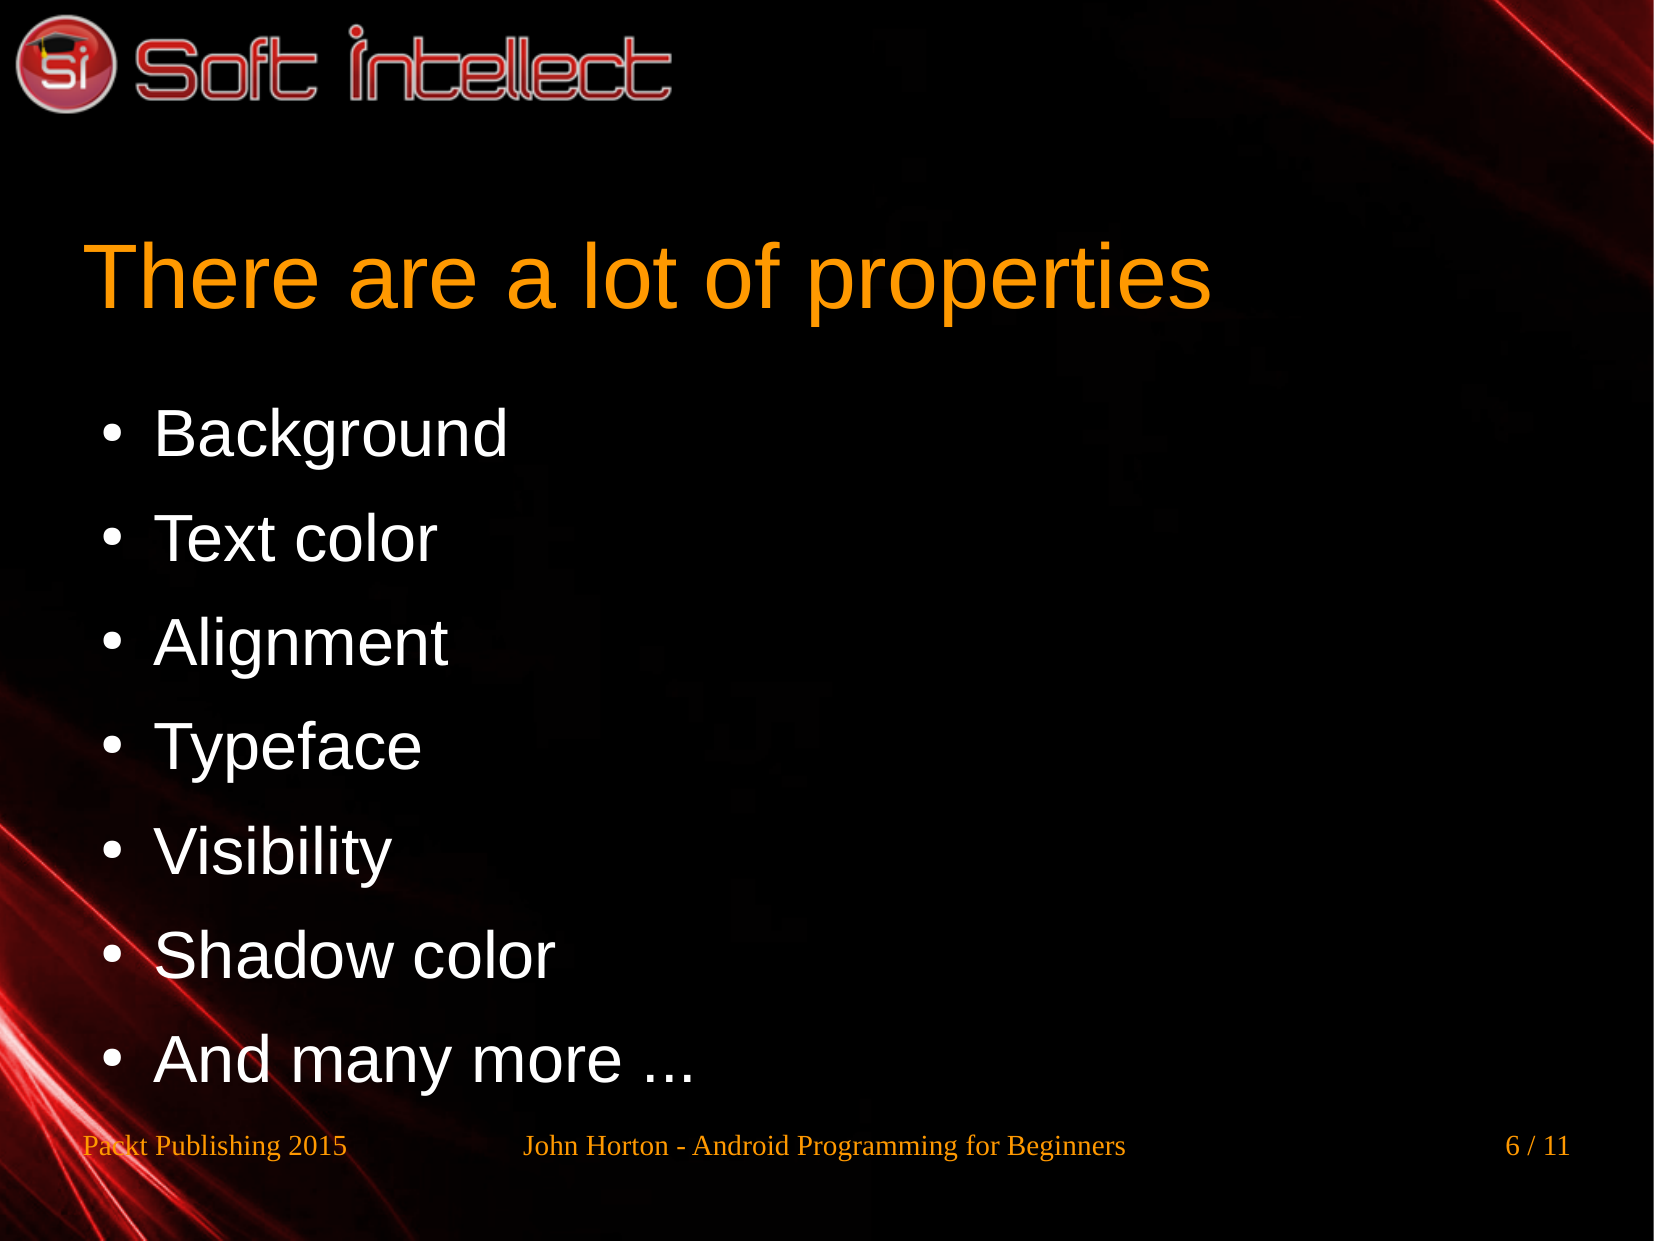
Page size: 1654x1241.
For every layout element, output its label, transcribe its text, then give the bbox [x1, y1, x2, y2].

title There are a lot of properties [82, 173, 1571, 381]
list Background Text color Alignment Typeface Visibility Shadow color And many more ... [82, 396, 1571, 1116]
picture [0, 0, 1654, 1241]
